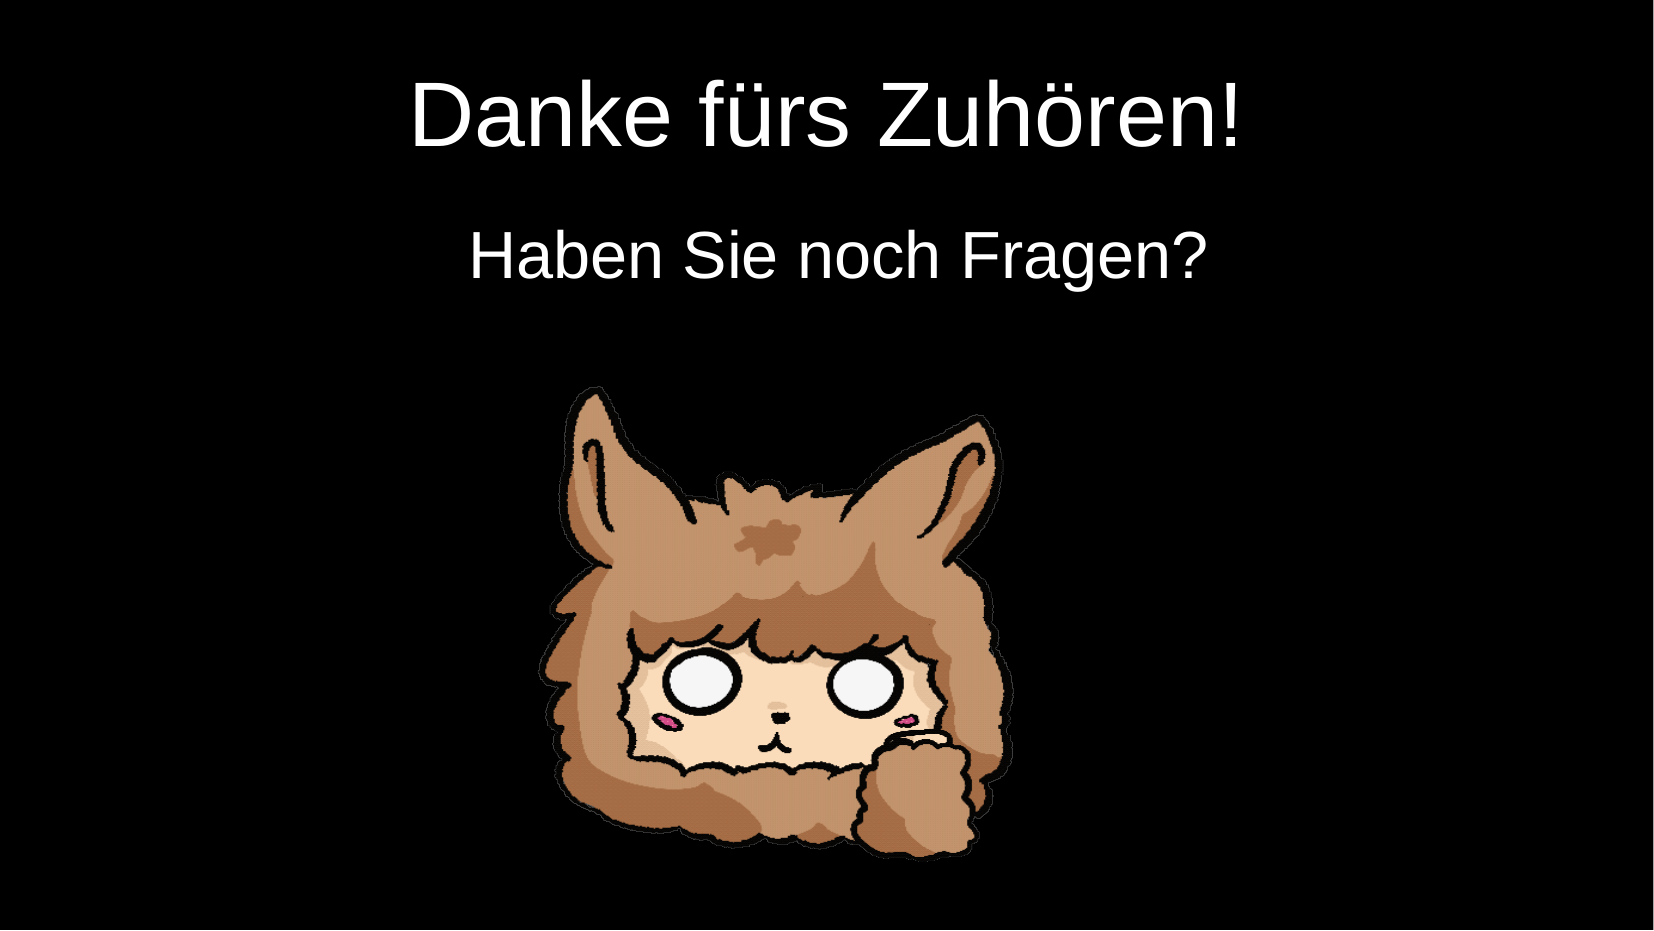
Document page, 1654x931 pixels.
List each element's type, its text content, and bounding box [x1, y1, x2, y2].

list Haben Sie noch Fragen? [82, 217, 1571, 758]
picture [476, 347, 1088, 863]
title Danke fürs Zuhören! [82, 37, 1571, 193]
